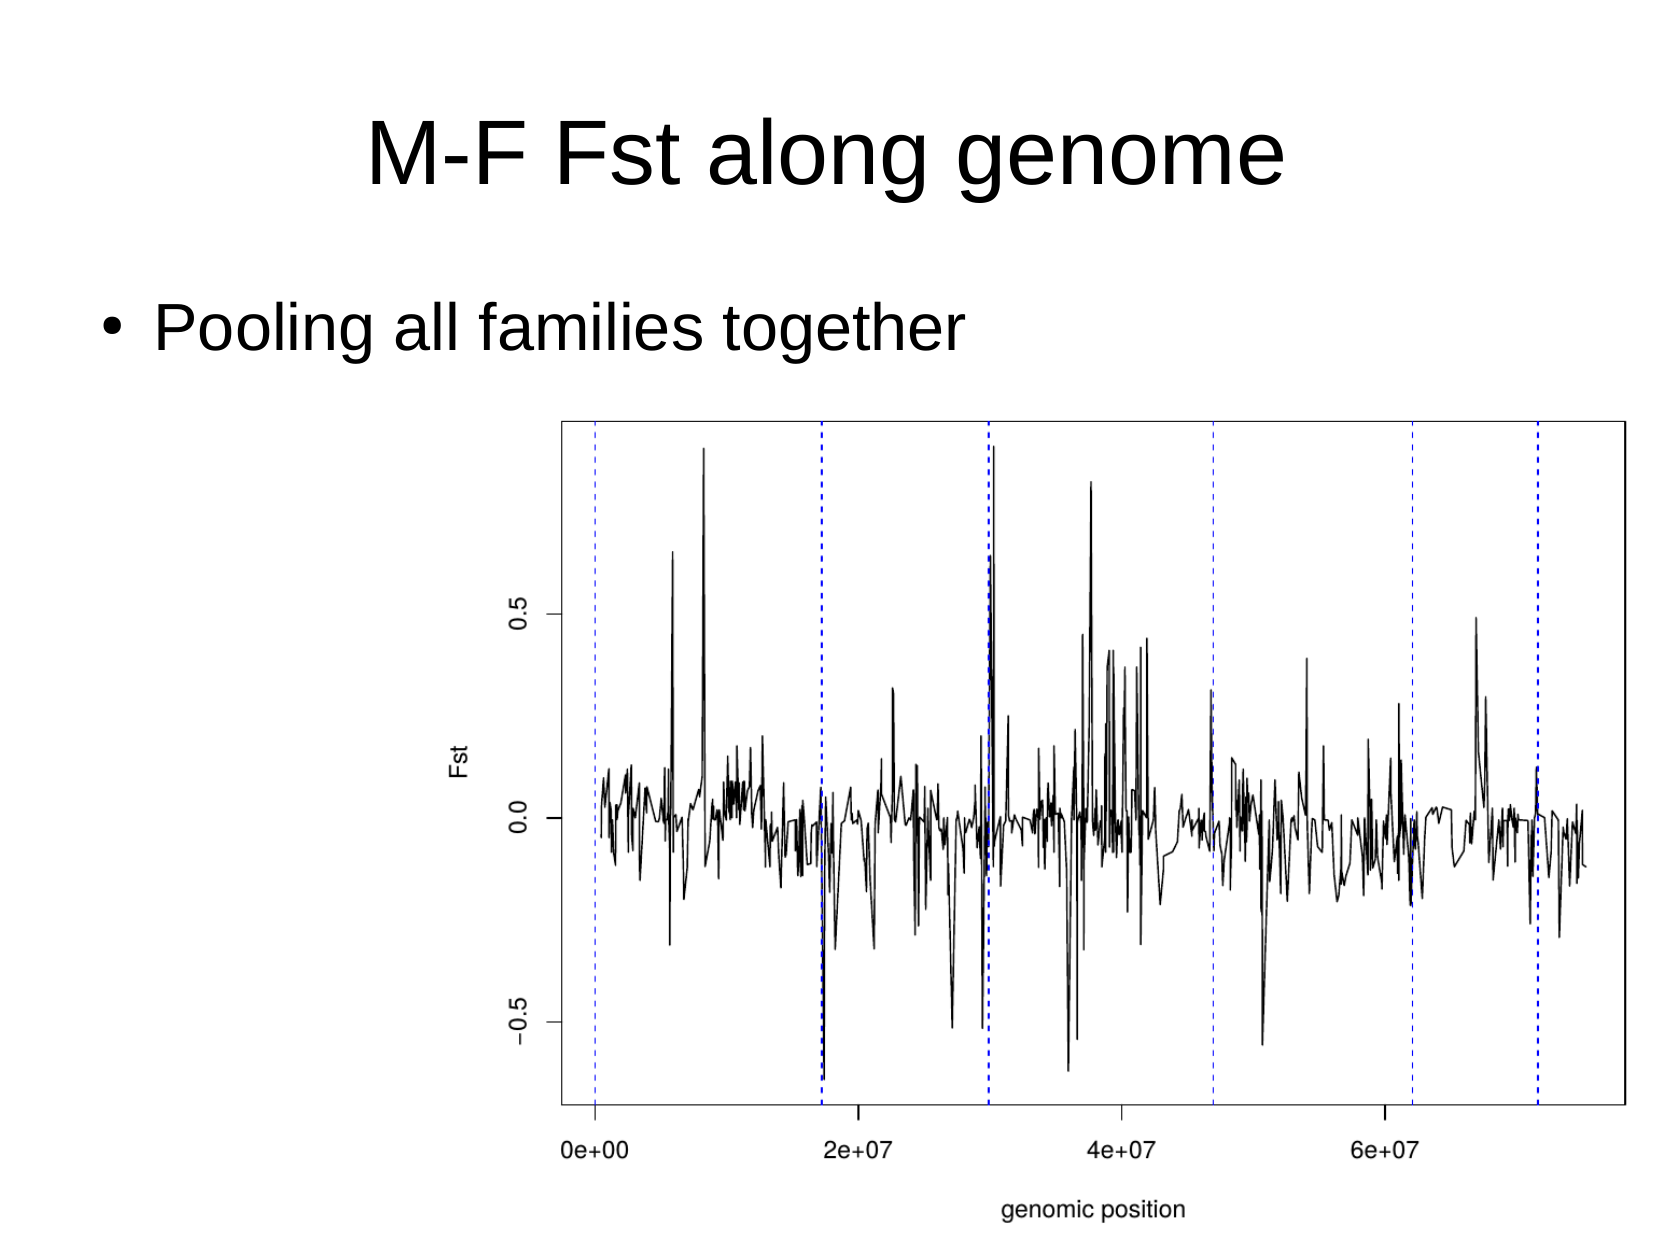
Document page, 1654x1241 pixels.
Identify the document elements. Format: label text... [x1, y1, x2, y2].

picture [446, 366, 1650, 1226]
title M-F Fst along genome [82, 49, 1571, 257]
list Pooling all families together [82, 290, 1571, 1010]
